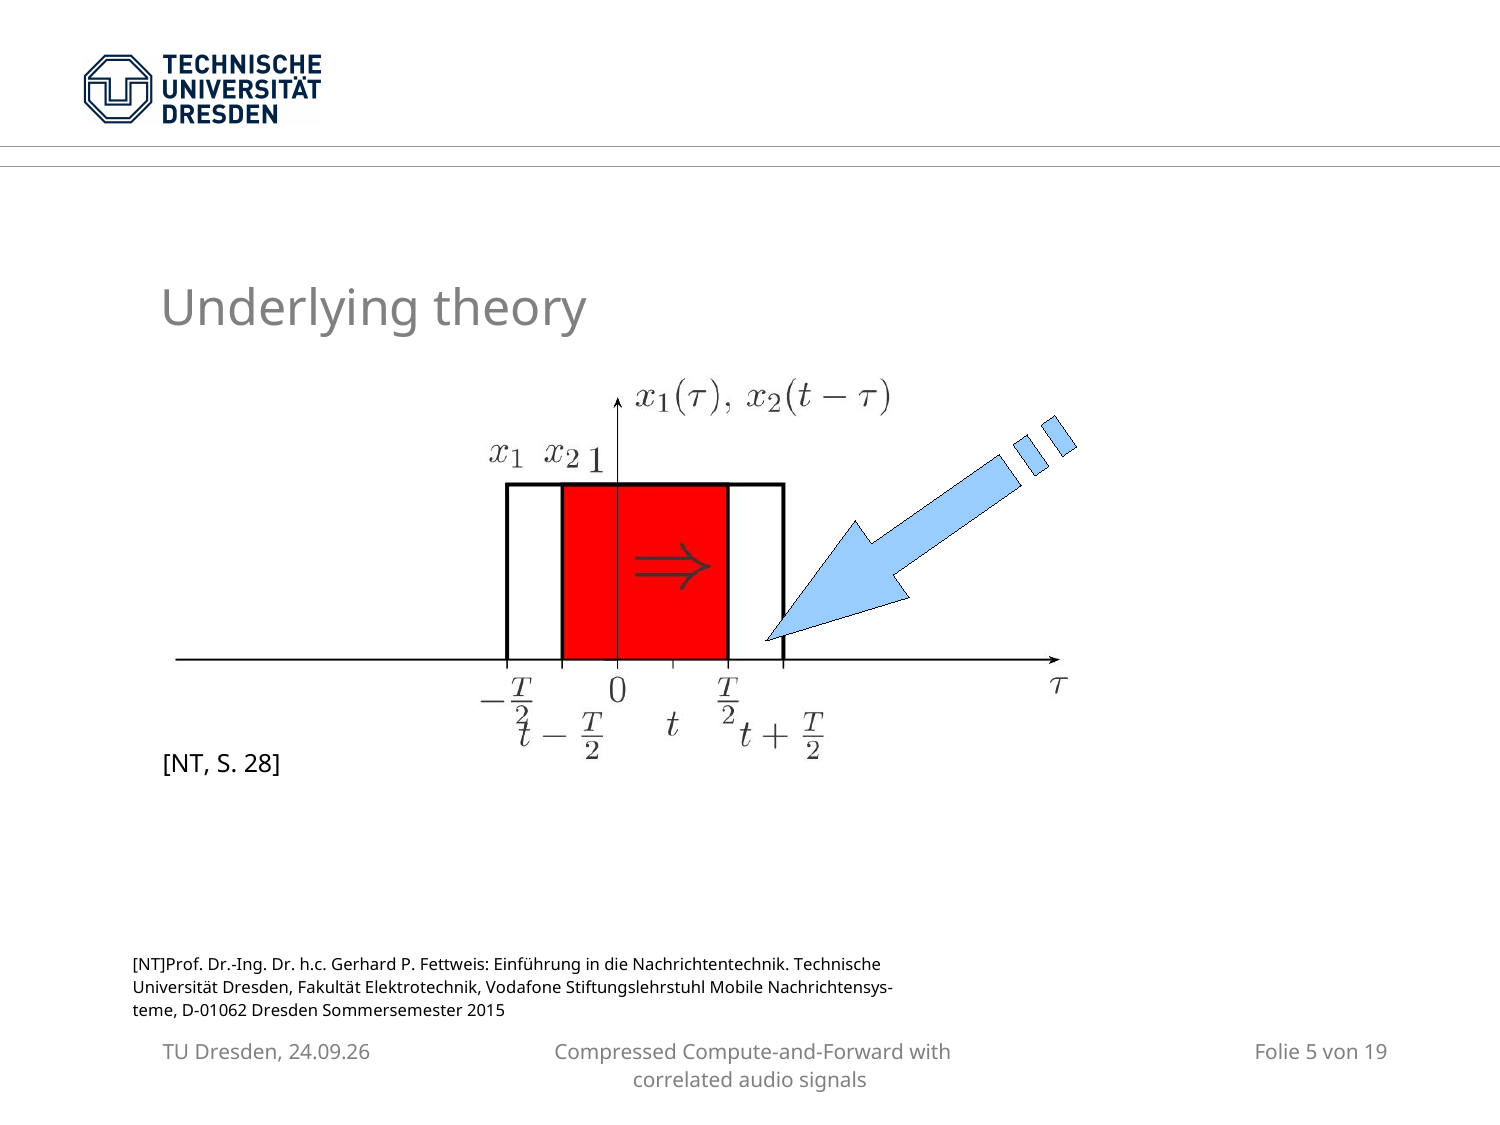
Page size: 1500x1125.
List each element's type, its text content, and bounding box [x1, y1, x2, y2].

text_box [1041, 415, 1077, 457]
text_box [765, 454, 1022, 641]
text_box [NT, S. 28] [147, 738, 768, 866]
picture [160, 375, 1093, 767]
title Underlying theory [160, 238, 1392, 375]
text_box [NT]Prof. Dr.-Ing. Dr. h.c. Gerhard P. Fettweis: Einführung in die Nachrichtentechnik. Technische Universität Dresden, Fakultät Elektrotechnik, Vodafone Stiftungslehrstuhl Mobile Nachrichtensys- teme, D-01062 Dresden Sommersemester 2015 [117, 944, 1388, 1021]
picture [83, 54, 321, 124]
text_box [1013, 434, 1049, 476]
